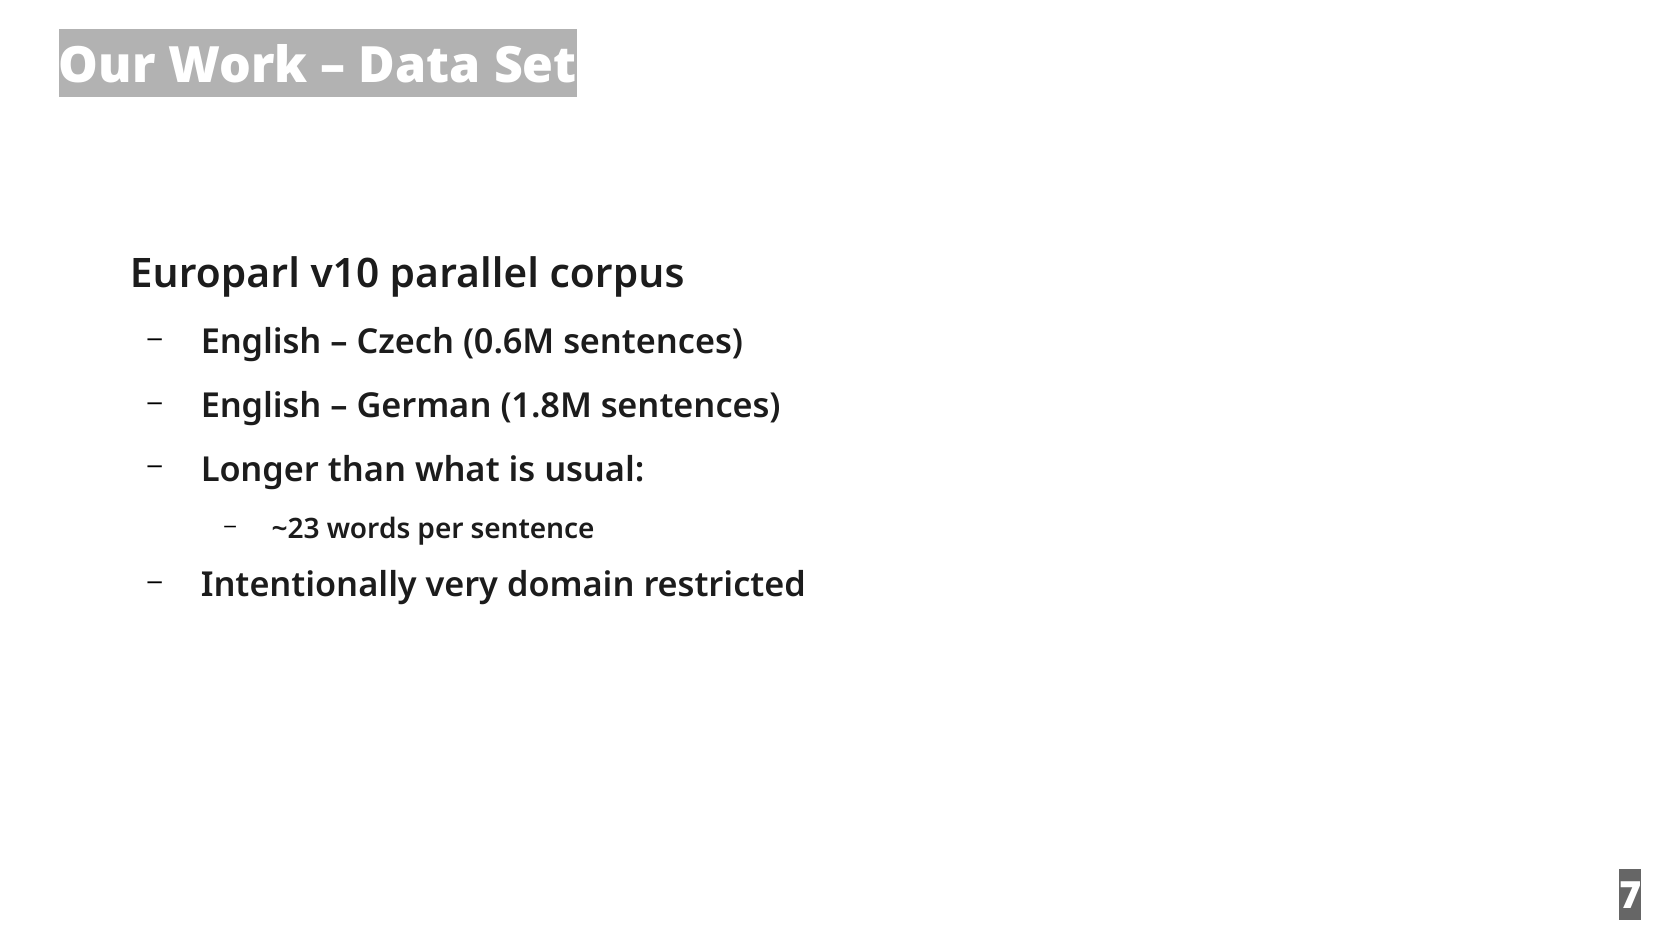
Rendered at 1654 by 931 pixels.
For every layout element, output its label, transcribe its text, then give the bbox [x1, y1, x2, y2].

title Our Work – Data Set [59, 0, 1595, 98]
list Europarl v10 parallel corpus English – Czech (0.6M sentences) English – German (1.8M sentences) Longer than what is usual: ~23 words per sentence Intentionally very domain restricted [59, 243, 1565, 820]
